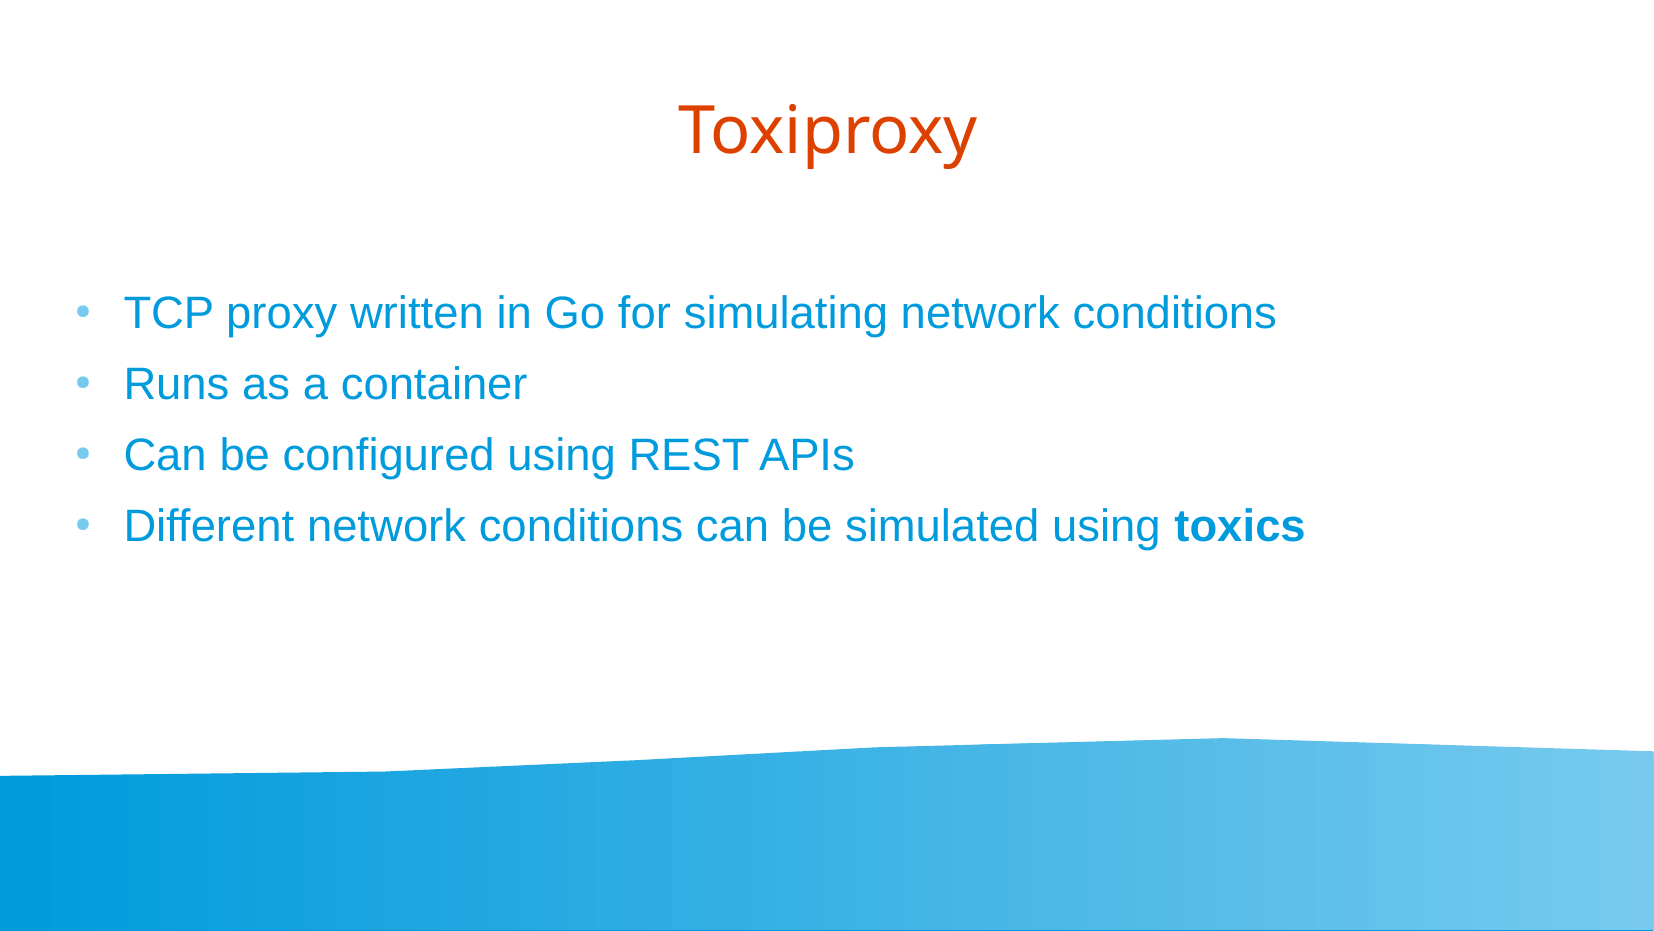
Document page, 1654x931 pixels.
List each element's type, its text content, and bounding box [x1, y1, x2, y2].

list TCP proxy written in Go for simulating network conditions Runs as a container Can be configured using REST APIs Different network conditions can be simulated using toxics [59, 287, 1595, 553]
title Toxiproxy [89, 38, 1567, 217]
